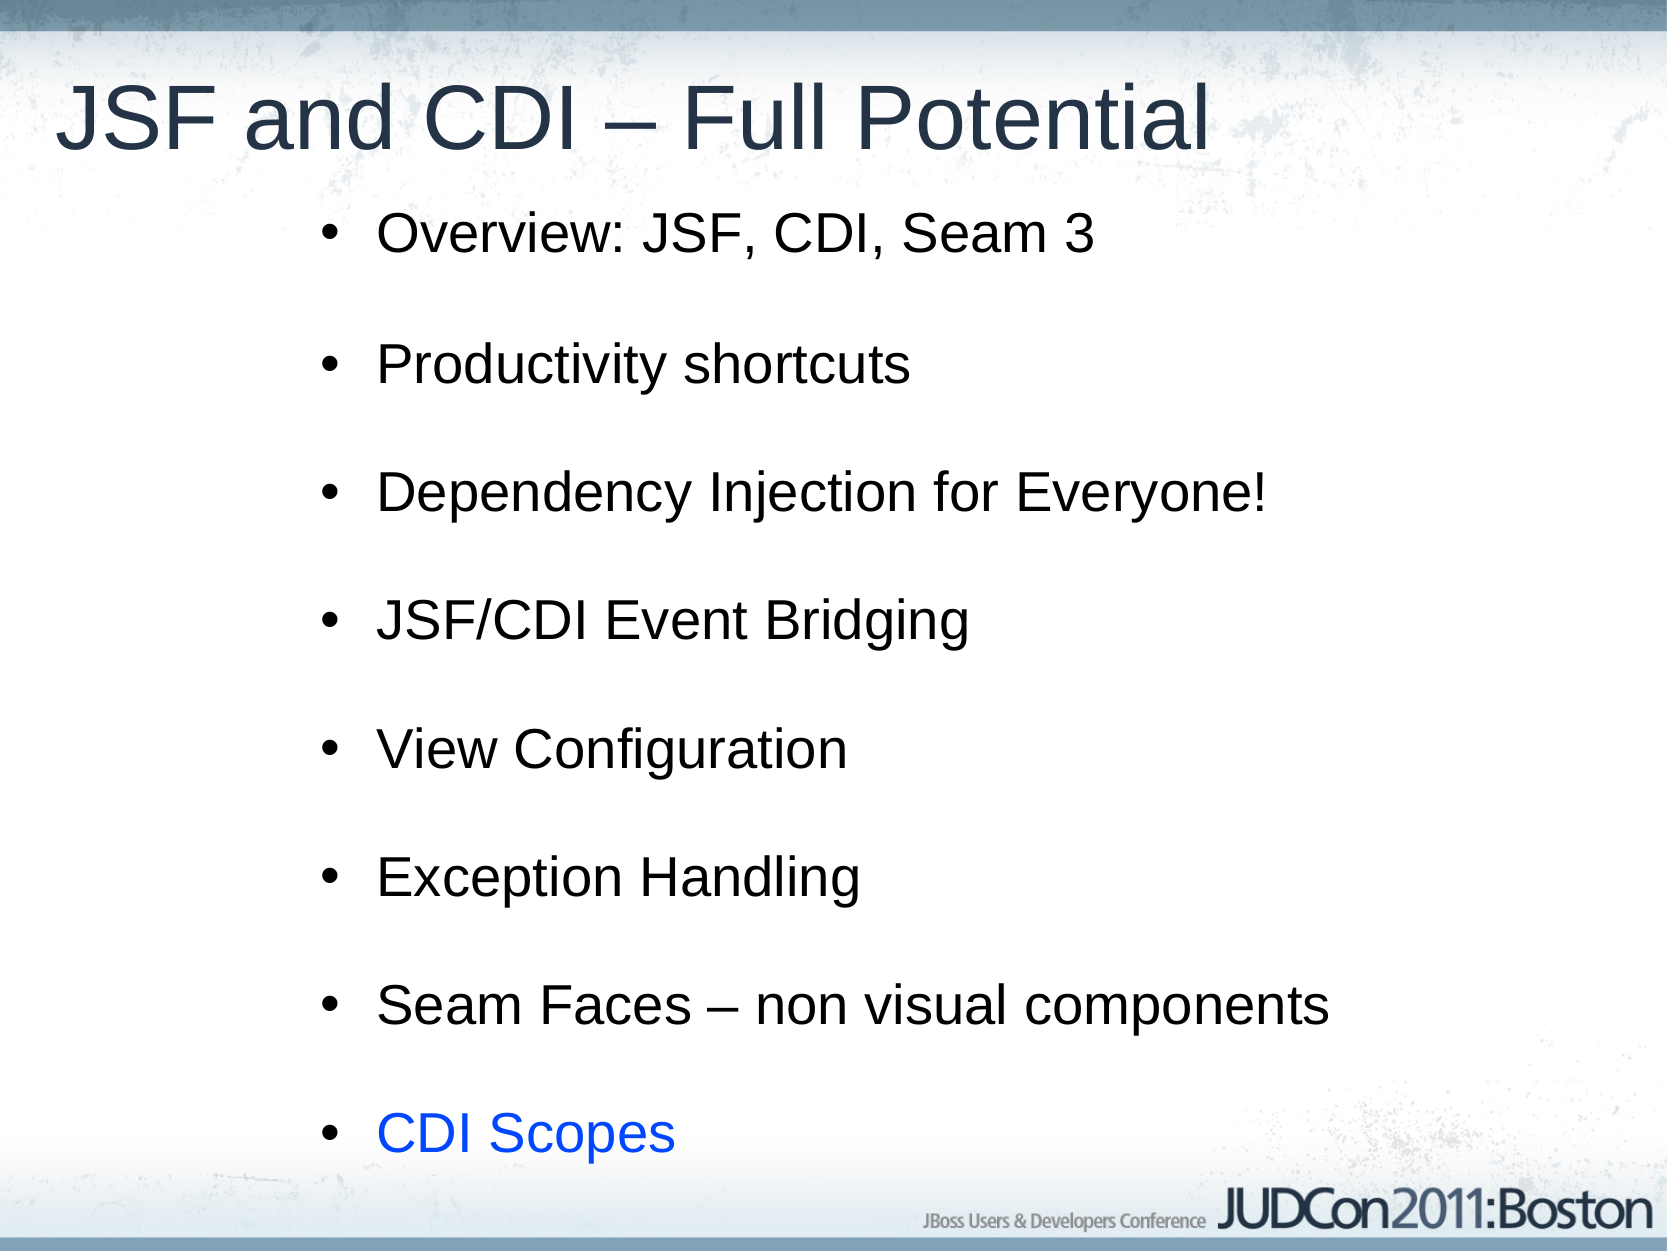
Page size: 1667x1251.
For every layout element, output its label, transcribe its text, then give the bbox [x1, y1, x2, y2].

list Overview: JSF, CDI, Seam 3 Productivity shortcuts Dependency Injection for Everyone! JSF/CDI Event Bridging View Configuration Exception Handling Seam Faces – non visual components CDI Scopes [301, 200, 1366, 1163]
picture [0, 0, 1667, 1251]
title JSF and CDI – Full Potential [40, 50, 1627, 216]
